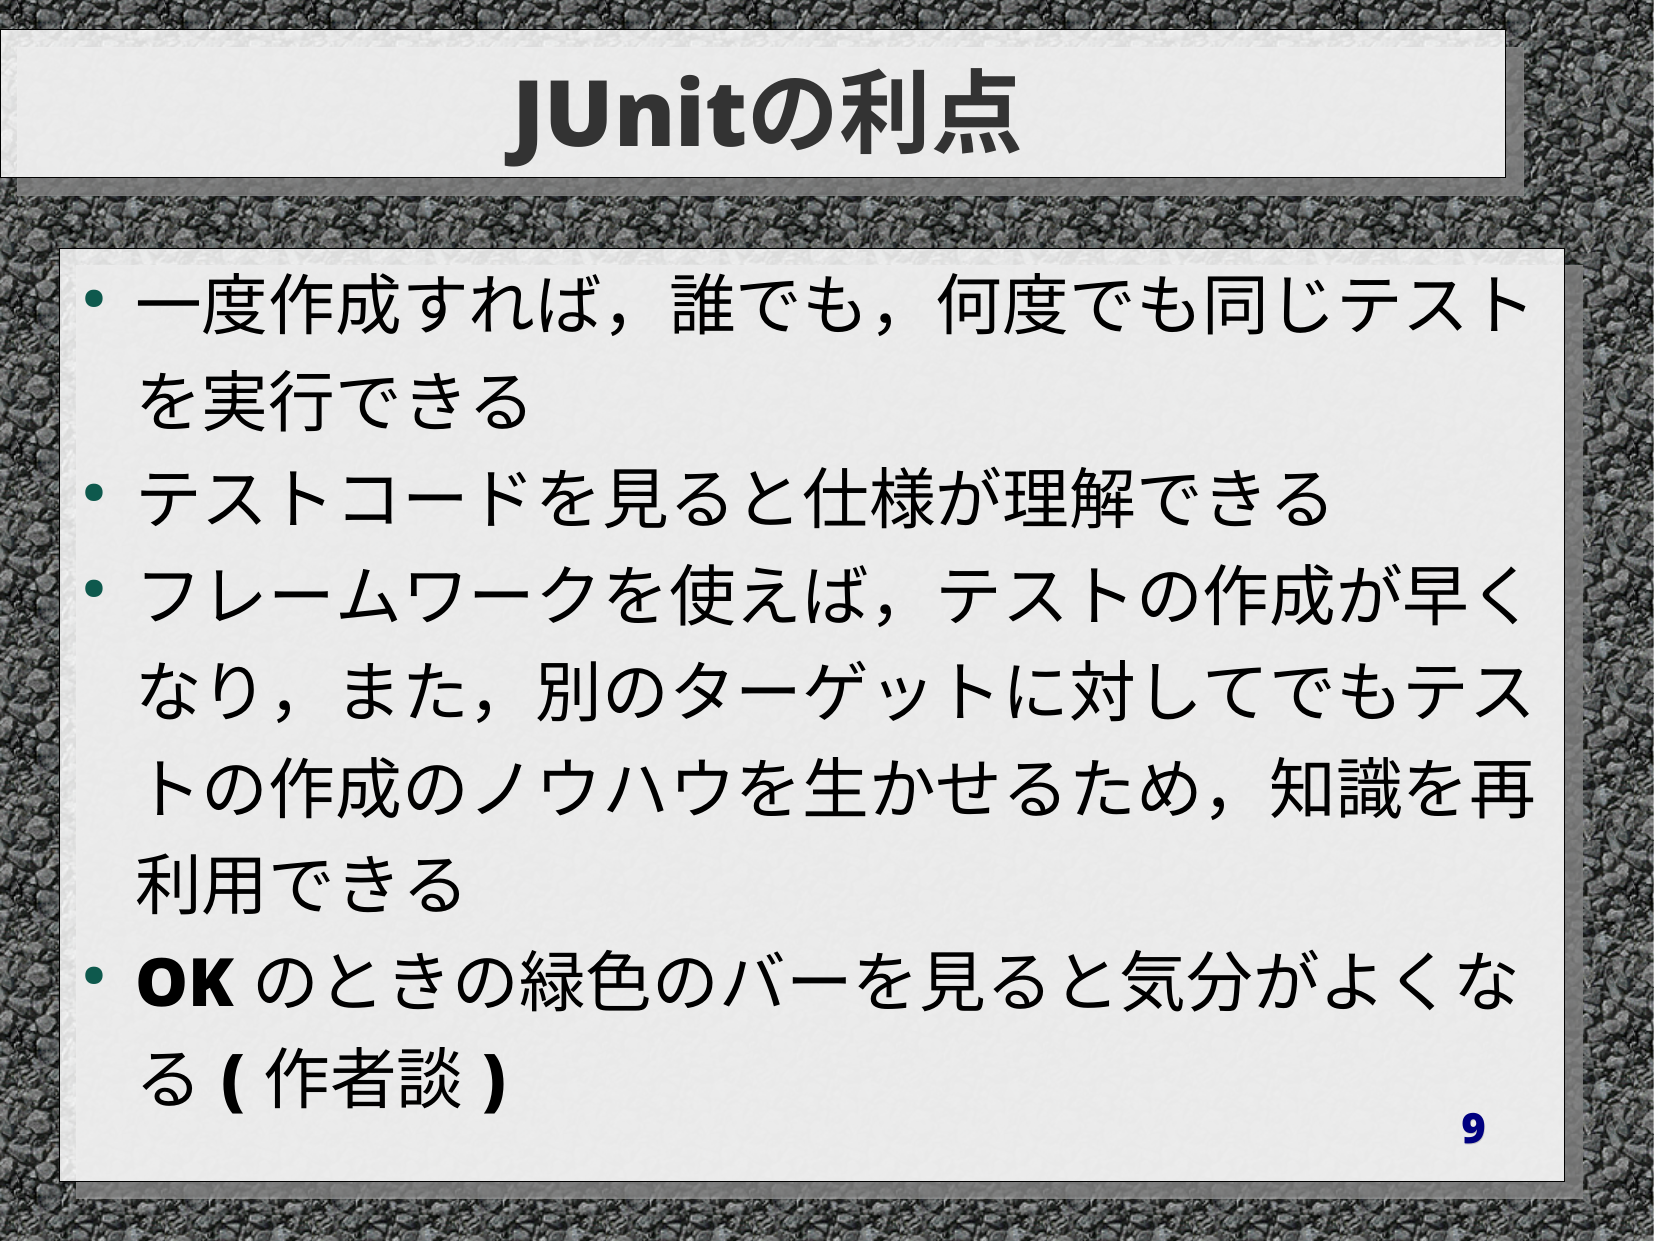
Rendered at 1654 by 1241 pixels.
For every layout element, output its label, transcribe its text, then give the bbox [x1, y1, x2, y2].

list 一度作成すれば，誰でも，何度でも同じテストを実行できる テストコードを見ると仕様が理解できる フレームワークを使えば，テストの作成が早くなり，また，別のターゲットに対してでもテストの作成のノウハウを生かせるため，知識を再利用できる OKのときの緑色のバーを見ると気分がよくなる(作者談) [64, 252, 1565, 1158]
picture [0, 0, 1654, 1241]
title JUnitの利点 [29, 35, 1506, 177]
